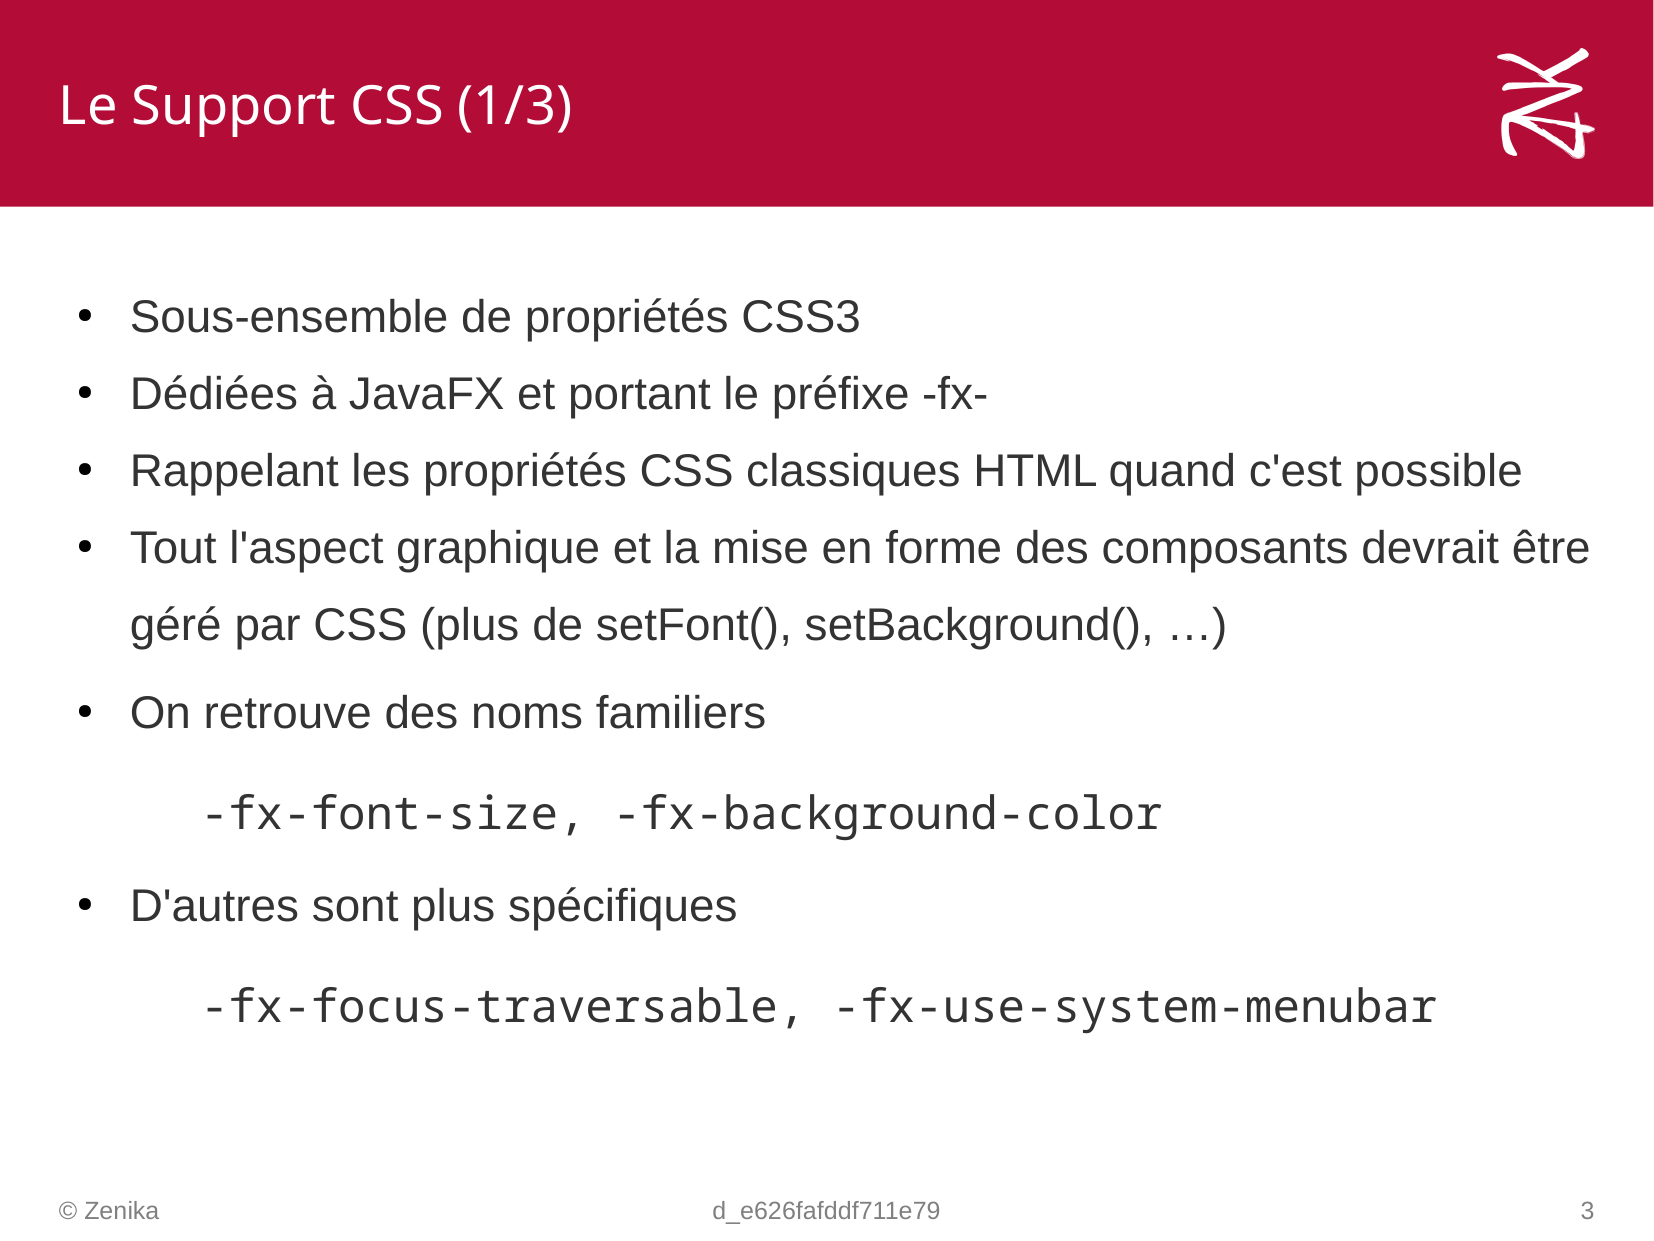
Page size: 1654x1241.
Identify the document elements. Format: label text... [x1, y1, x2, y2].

list Sous-ensemble de propriétés CSS3 Dédiées à JavaFX et portant le préfixe -fx- Rappelant les propriétés CSS classiques HTML quand c'est possible Tout l'aspect graphique et la mise en forme des composants devrait être géré par CSS (plus de setFont(), setBackground(), …) On retrouve des noms familiers -fx-font-size, -fx-background-color D'autres sont plus spécifiques -fx-focus-traversable, -fx-use-system-menubar [59, 265, 1595, 1182]
title Le Support CSS (1/3) [59, 29, 1595, 178]
